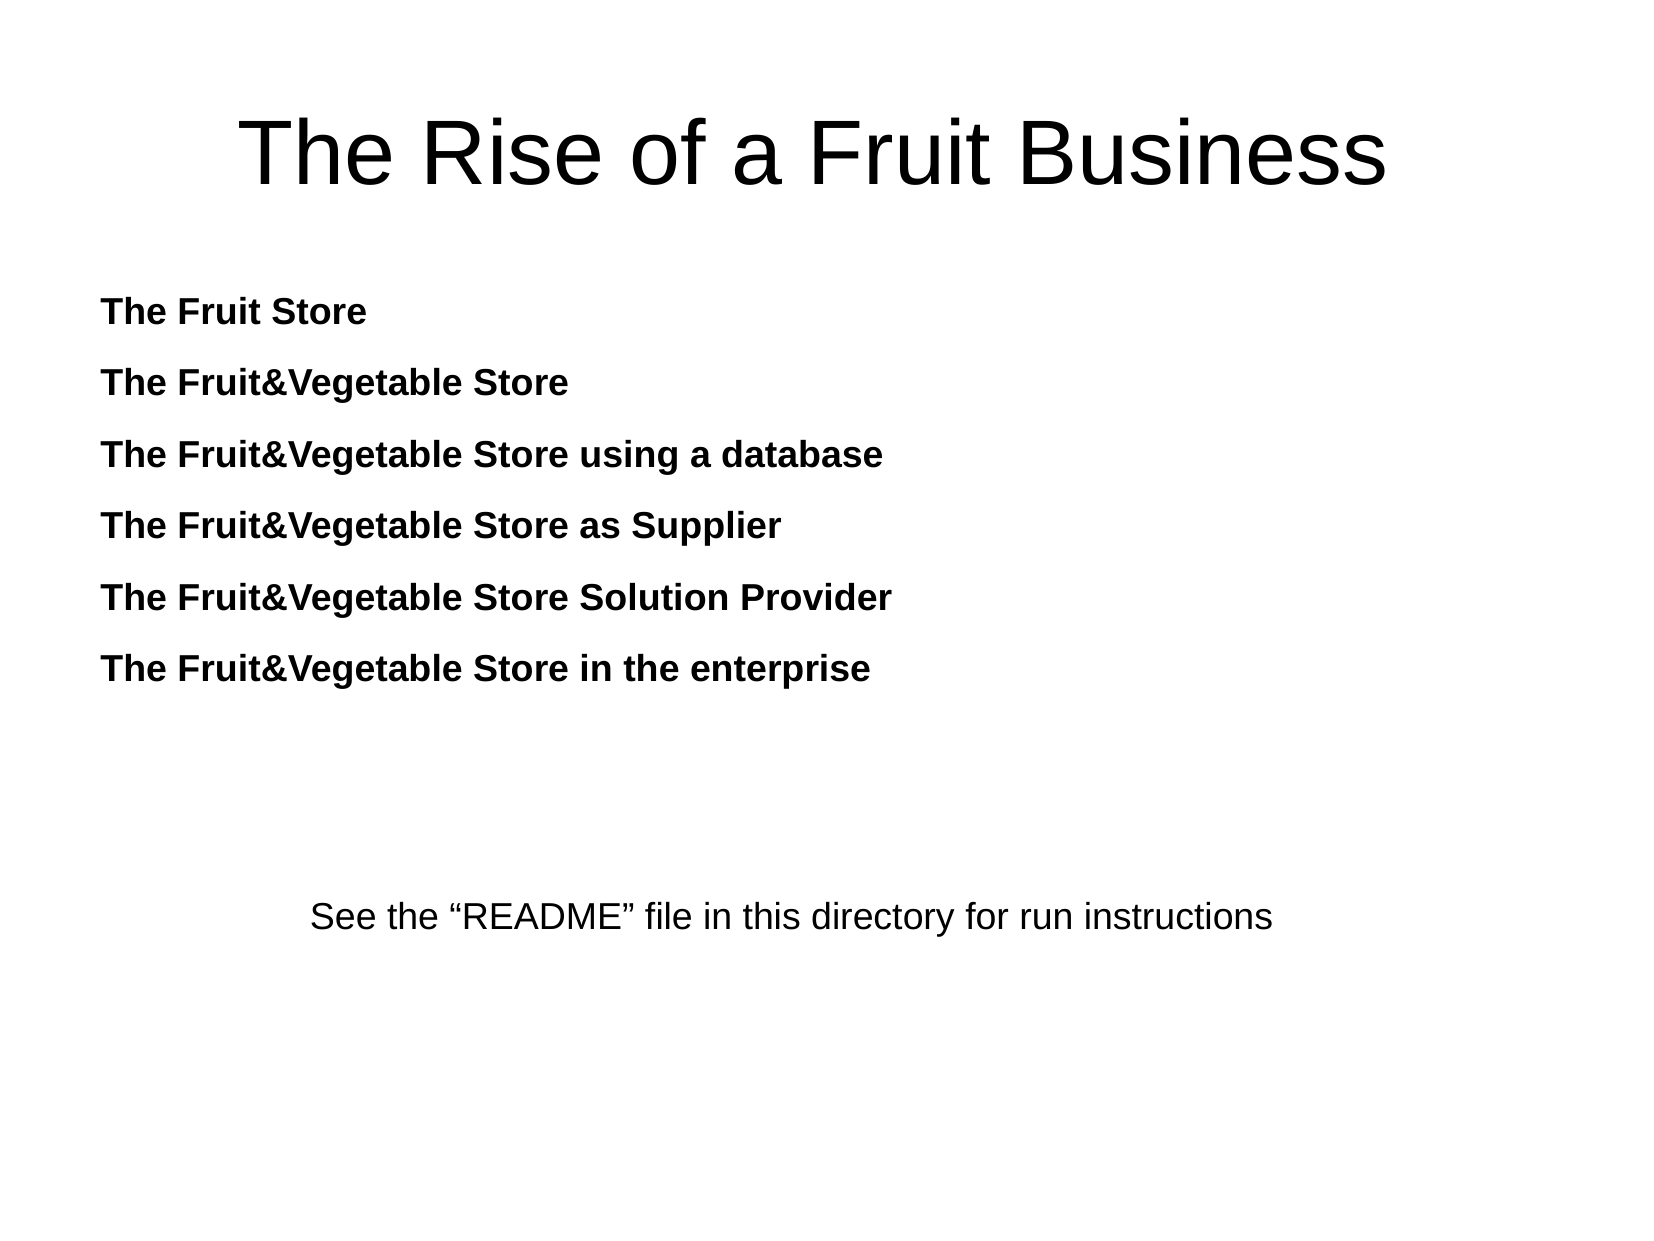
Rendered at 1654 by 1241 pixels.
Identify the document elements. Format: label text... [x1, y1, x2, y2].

text_box See the “README” file in this directory for run instructions [295, 888, 1289, 945]
list The Fruit Store The Fruit&Vegetable Store The Fruit&Vegetable Store using a database The Fruit&Vegetable Store as Supplier The Fruit&Vegetable Store Solution Provider The Fruit&Vegetable Store in the enterprise [82, 290, 1571, 798]
title The Rise of a Fruit Business [82, 49, 1571, 257]
